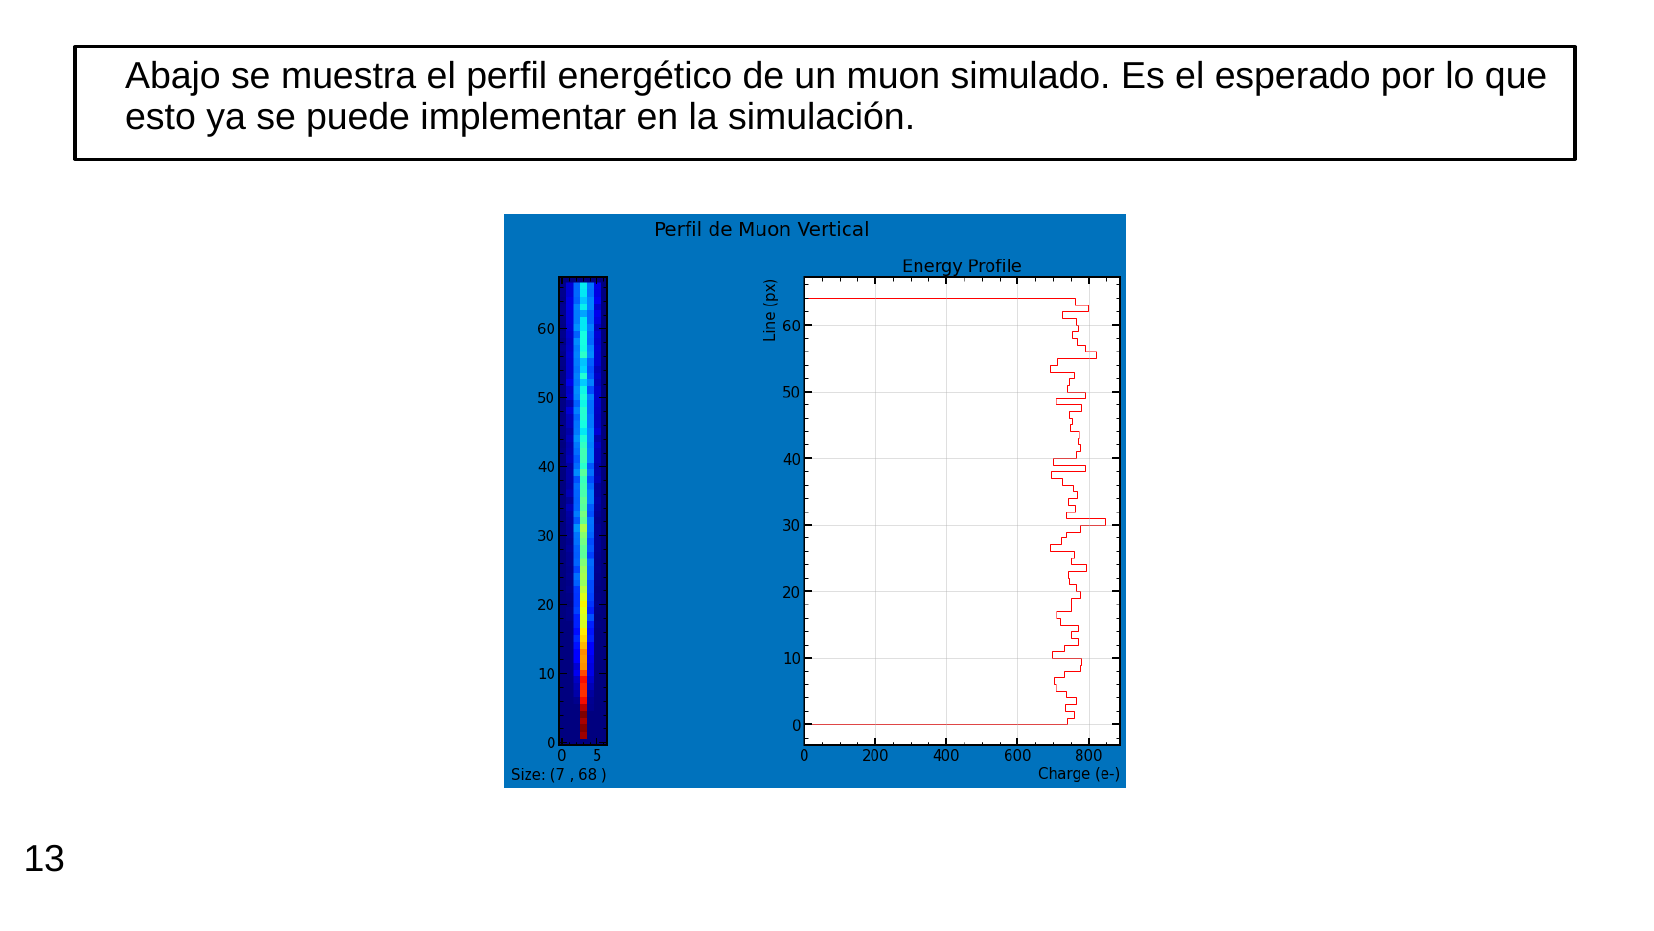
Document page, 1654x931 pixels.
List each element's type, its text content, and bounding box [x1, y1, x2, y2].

text_box <number> [8, 829, 638, 901]
picture [504, 214, 1126, 788]
text_box Abajo se muestra el perfil energético de un muon simulado. Es el esperado por lo que esto ya se puede implementar en la simulación. [75, 46, 1576, 160]
